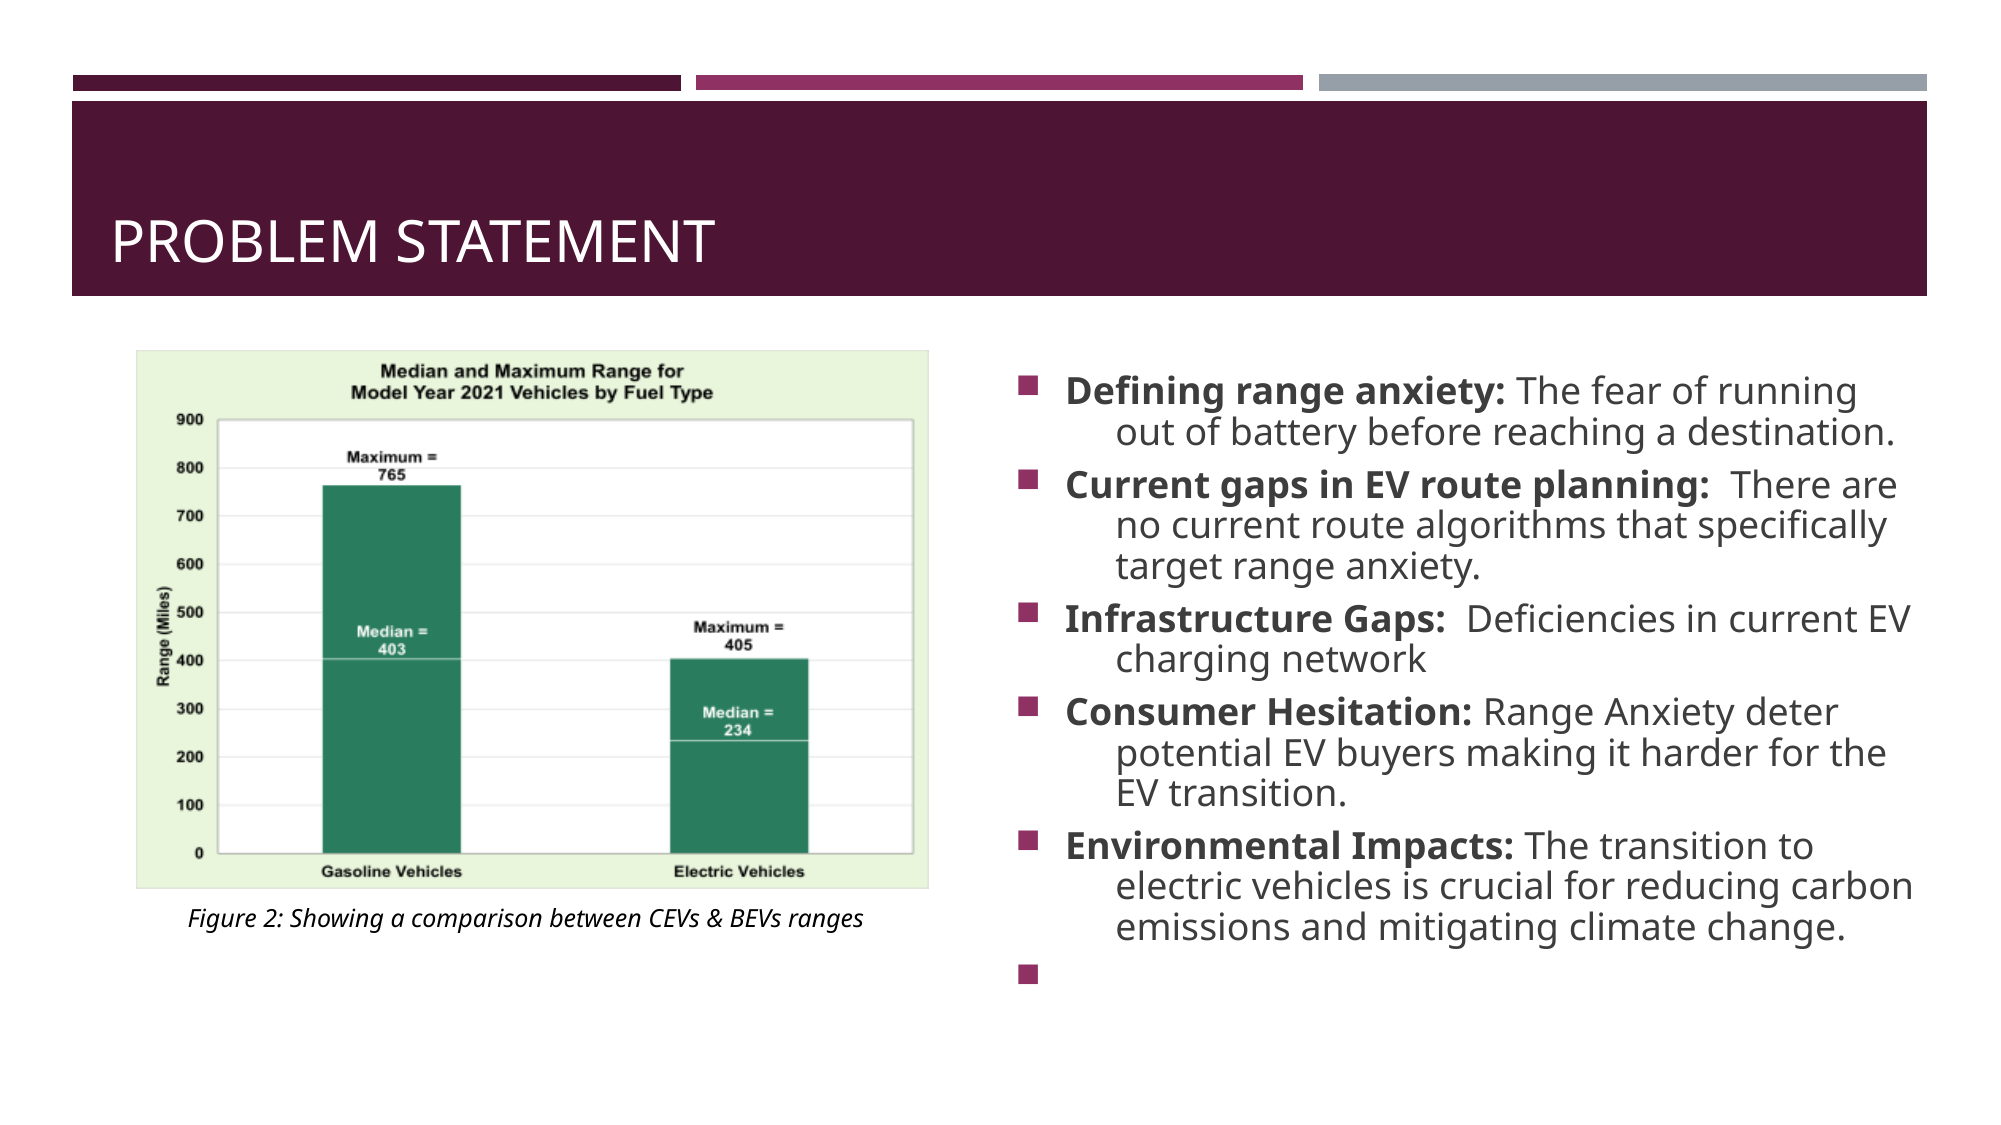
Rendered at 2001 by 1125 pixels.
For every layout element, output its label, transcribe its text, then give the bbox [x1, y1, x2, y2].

list Defining range anxiety: The fear of running out of battery before reaching a destination. Current gaps in EV route planning: There are no current route algorithms that specifically target range anxiety. Infrastructure Gaps: Deficiencies in current EV charging network Consumer Hesitation: Range Anxiety deter potential EV buyers making it harder for the EV transition. Environmental Impacts: The transition to electric vehicles is crucial for reducing carbon emissions and mitigating climate change. [999, 364, 1931, 969]
title Problem Statement [95, 115, 1905, 282]
picture [136, 350, 929, 889]
text_box Figure 2: Showing a comparison between CEVs & BEVs ranges [170, 895, 895, 941]
